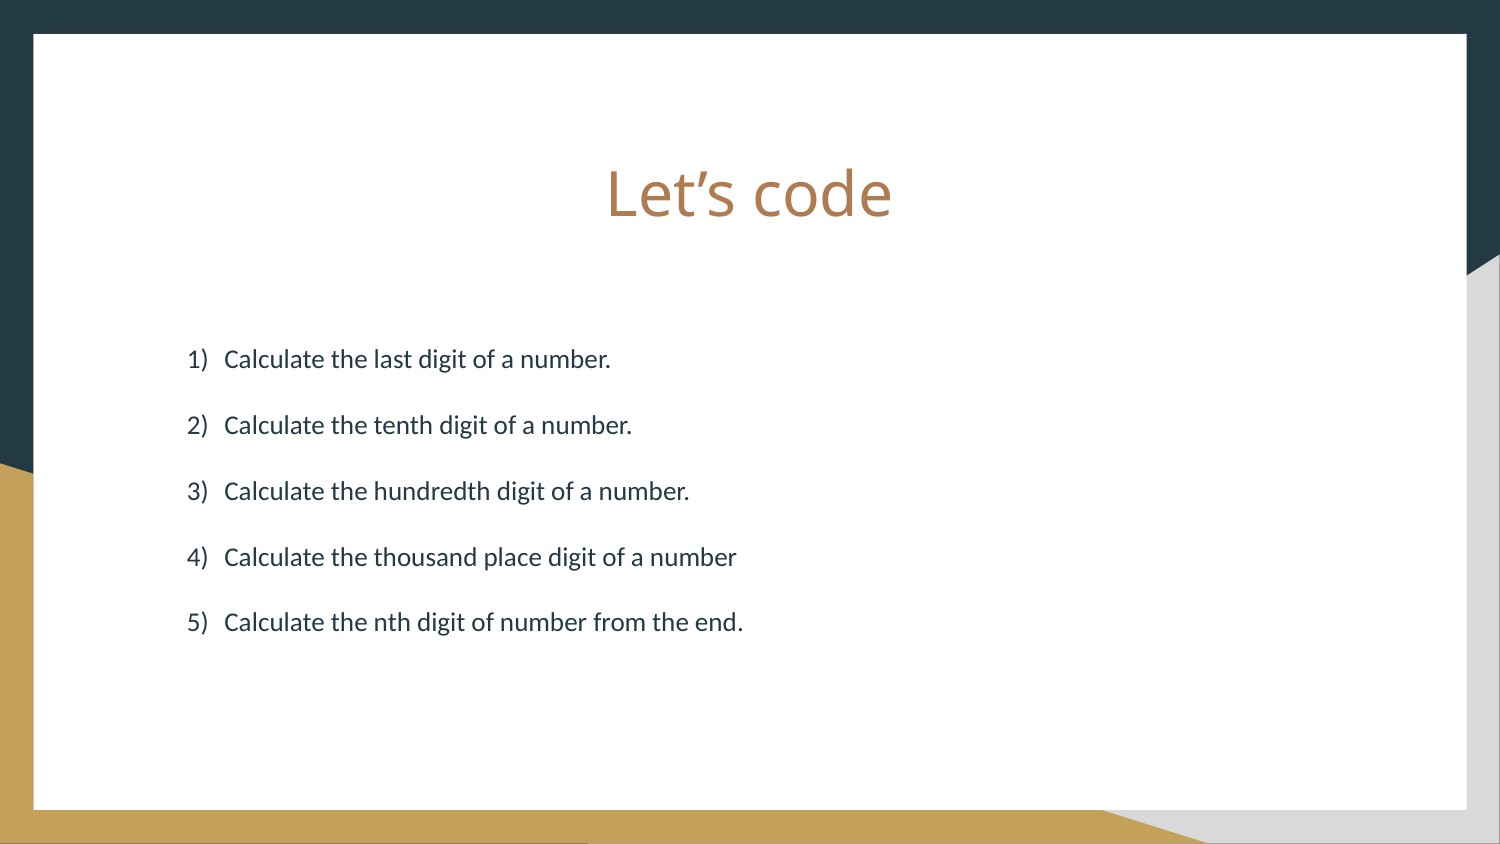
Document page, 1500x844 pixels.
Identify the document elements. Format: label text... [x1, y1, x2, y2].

list Calculate the last digit of a number. Calculate the tenth digit of a number. Calculate the hundredth digit of a number. Calculate the thousand place digit of a number Calculate the nth digit of number from the end. [134, 326, 1366, 729]
title Let’s code [134, 138, 1366, 296]
